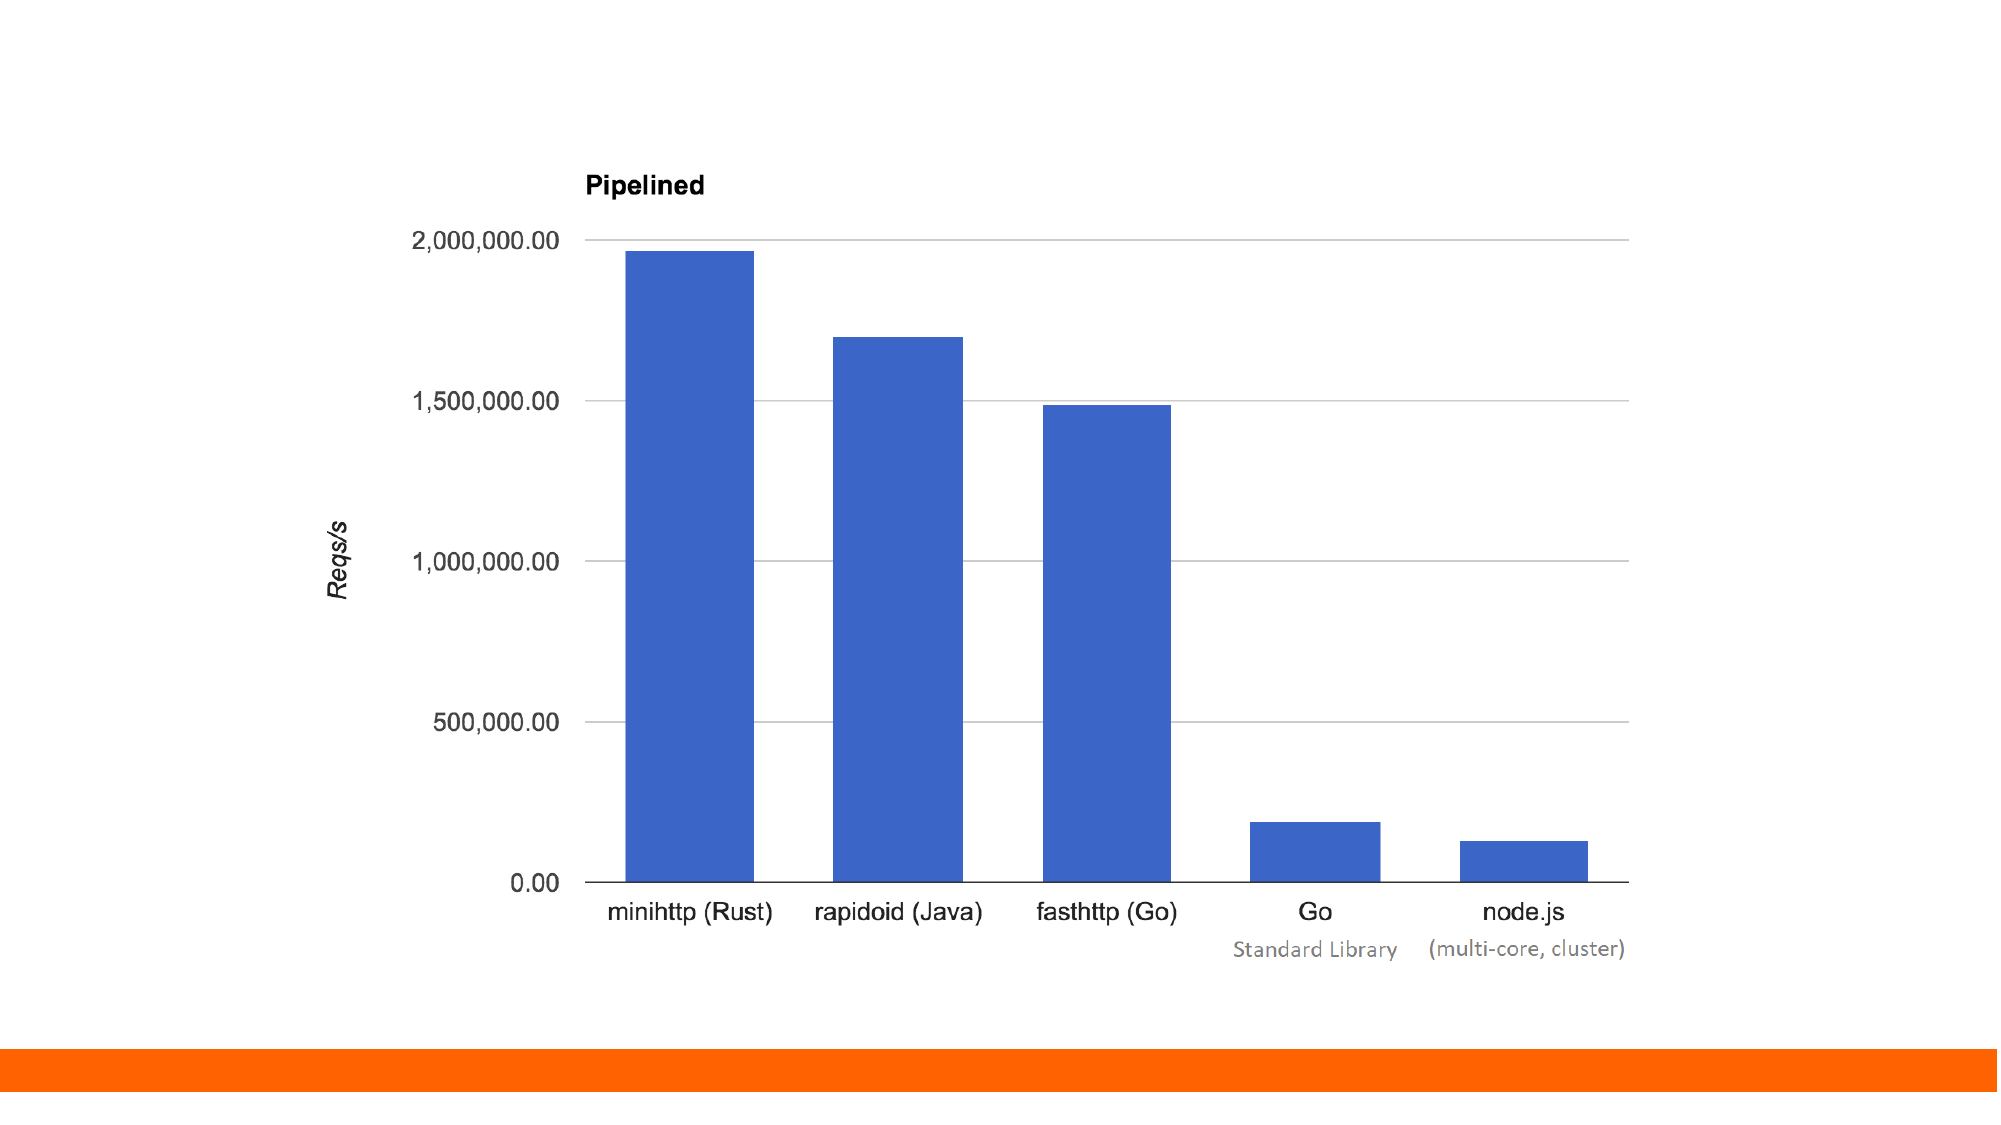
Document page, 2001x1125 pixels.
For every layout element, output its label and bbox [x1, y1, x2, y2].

text_box [0, 1049, 1997, 1092]
picture [321, 156, 1679, 969]
